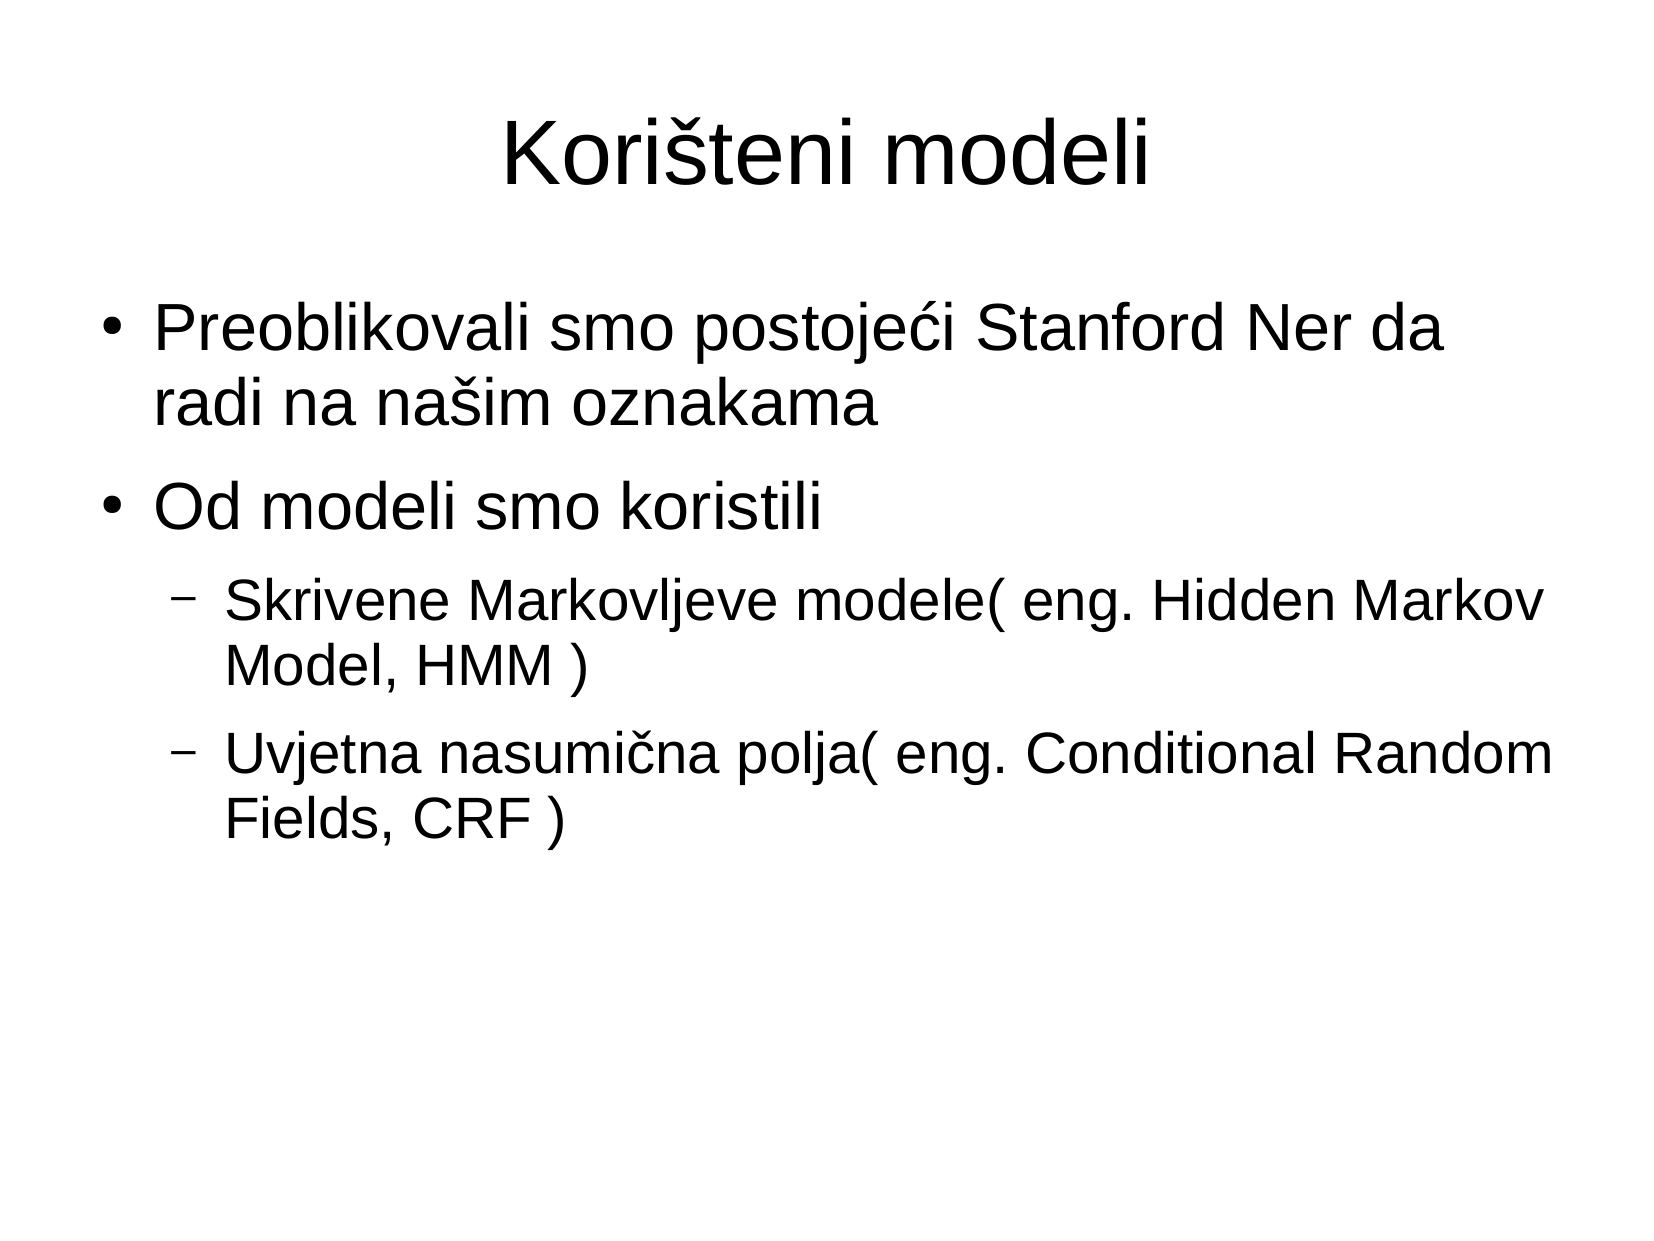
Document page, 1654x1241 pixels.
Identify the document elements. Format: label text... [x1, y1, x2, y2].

list Preoblikovali smo postojeći Stanford Ner da radi na našim oznakama Od modeli smo koristili Skrivene Markovljeve modele( eng. Hidden Markov Model, HMM ) Uvjetna nasumična polja( eng. Conditional Random Fields, CRF ) [82, 290, 1571, 1010]
title Korišteni modeli [82, 49, 1571, 257]
